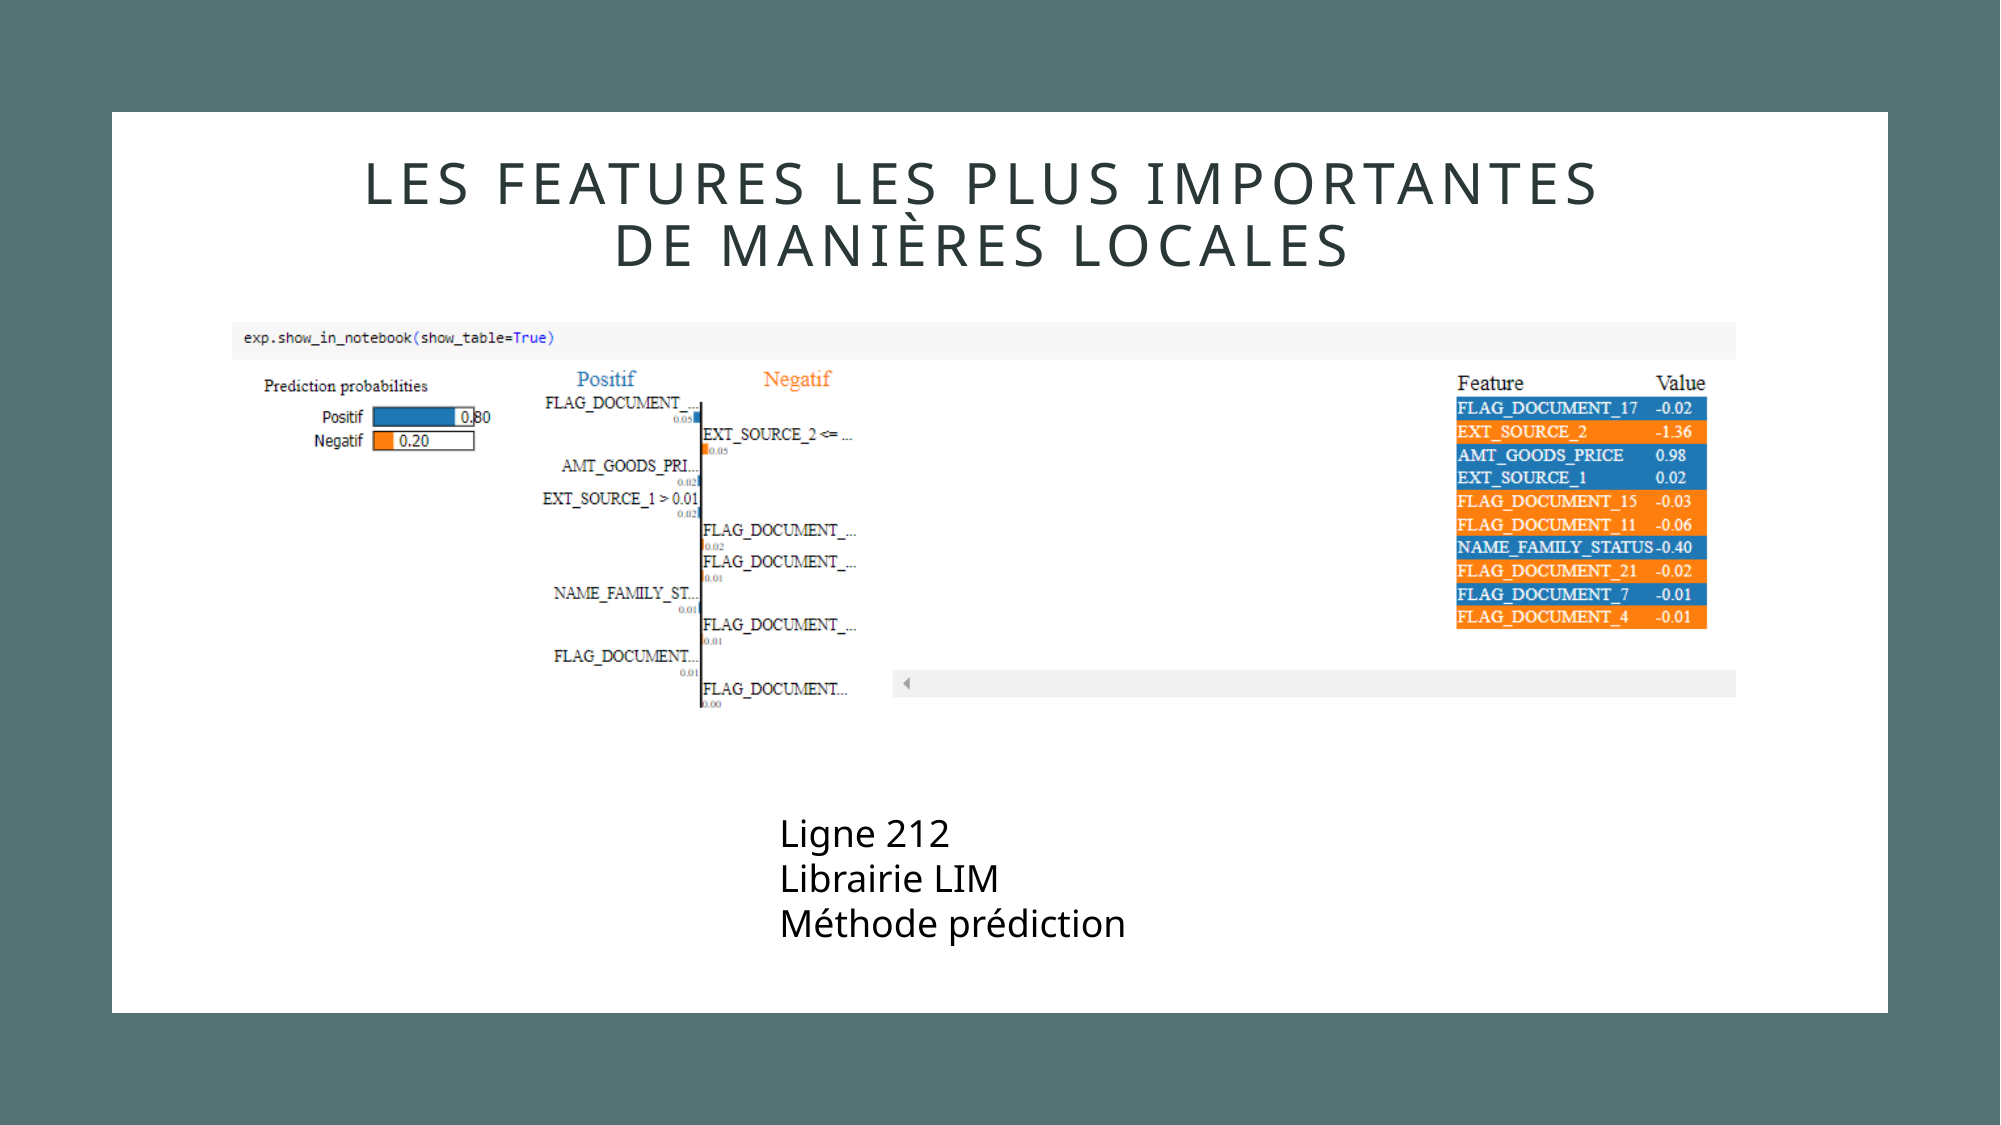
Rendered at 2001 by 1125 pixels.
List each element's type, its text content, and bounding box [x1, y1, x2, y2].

picture [232, 322, 1736, 725]
text_box [0, 0, 2000, 1125]
text_box Ligne 212 Librairie LIM Méthode prédiction [764, 802, 1456, 1000]
title Les Features les plus importantes de manières locales [318, 146, 1650, 322]
